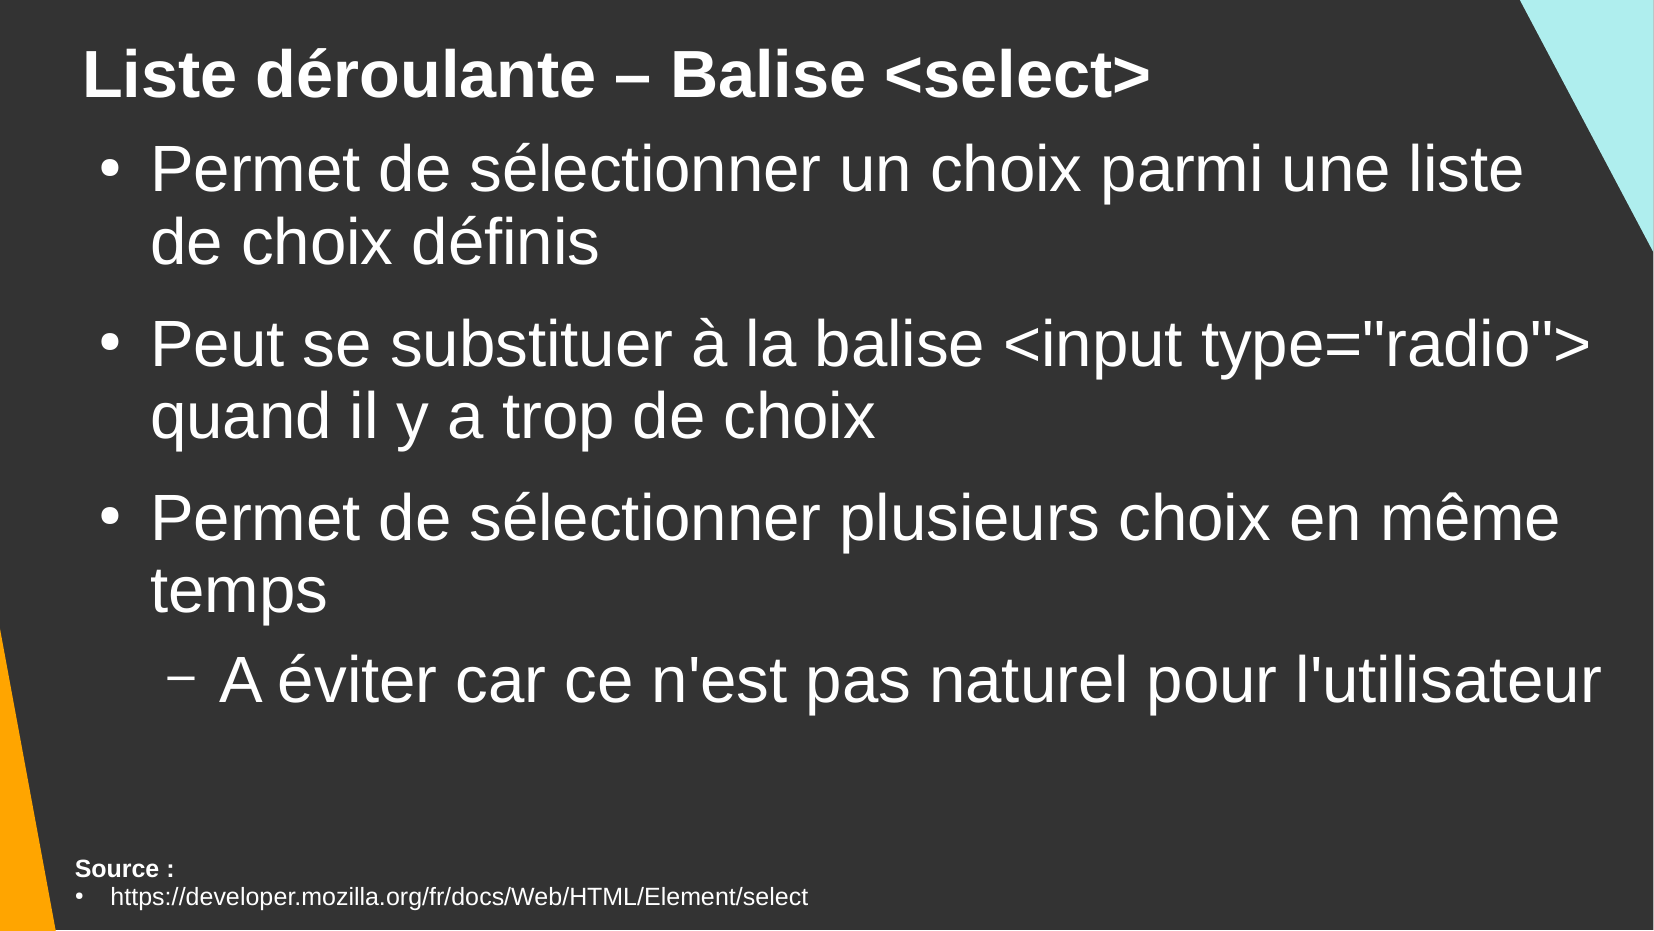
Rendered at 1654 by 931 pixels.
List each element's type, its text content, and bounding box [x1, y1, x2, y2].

list Permet de sélectionner un choix parmi une liste de choix définis Peut se substituer à la balise <input type="radio"> quand il y a trop de choix Permet de sélectionner plusieurs choix en même temps A éviter car ce n'est pas naturel pour l'utilisateur [80, 132, 1605, 795]
text_box Source : https://developer.mozilla.org/fr/docs/Web/HTML/Element/select [60, 847, 1546, 919]
text_box [1519, 0, 1654, 254]
title Liste déroulante – Balise <select> [82, 37, 1571, 114]
text_box [0, 628, 56, 931]
